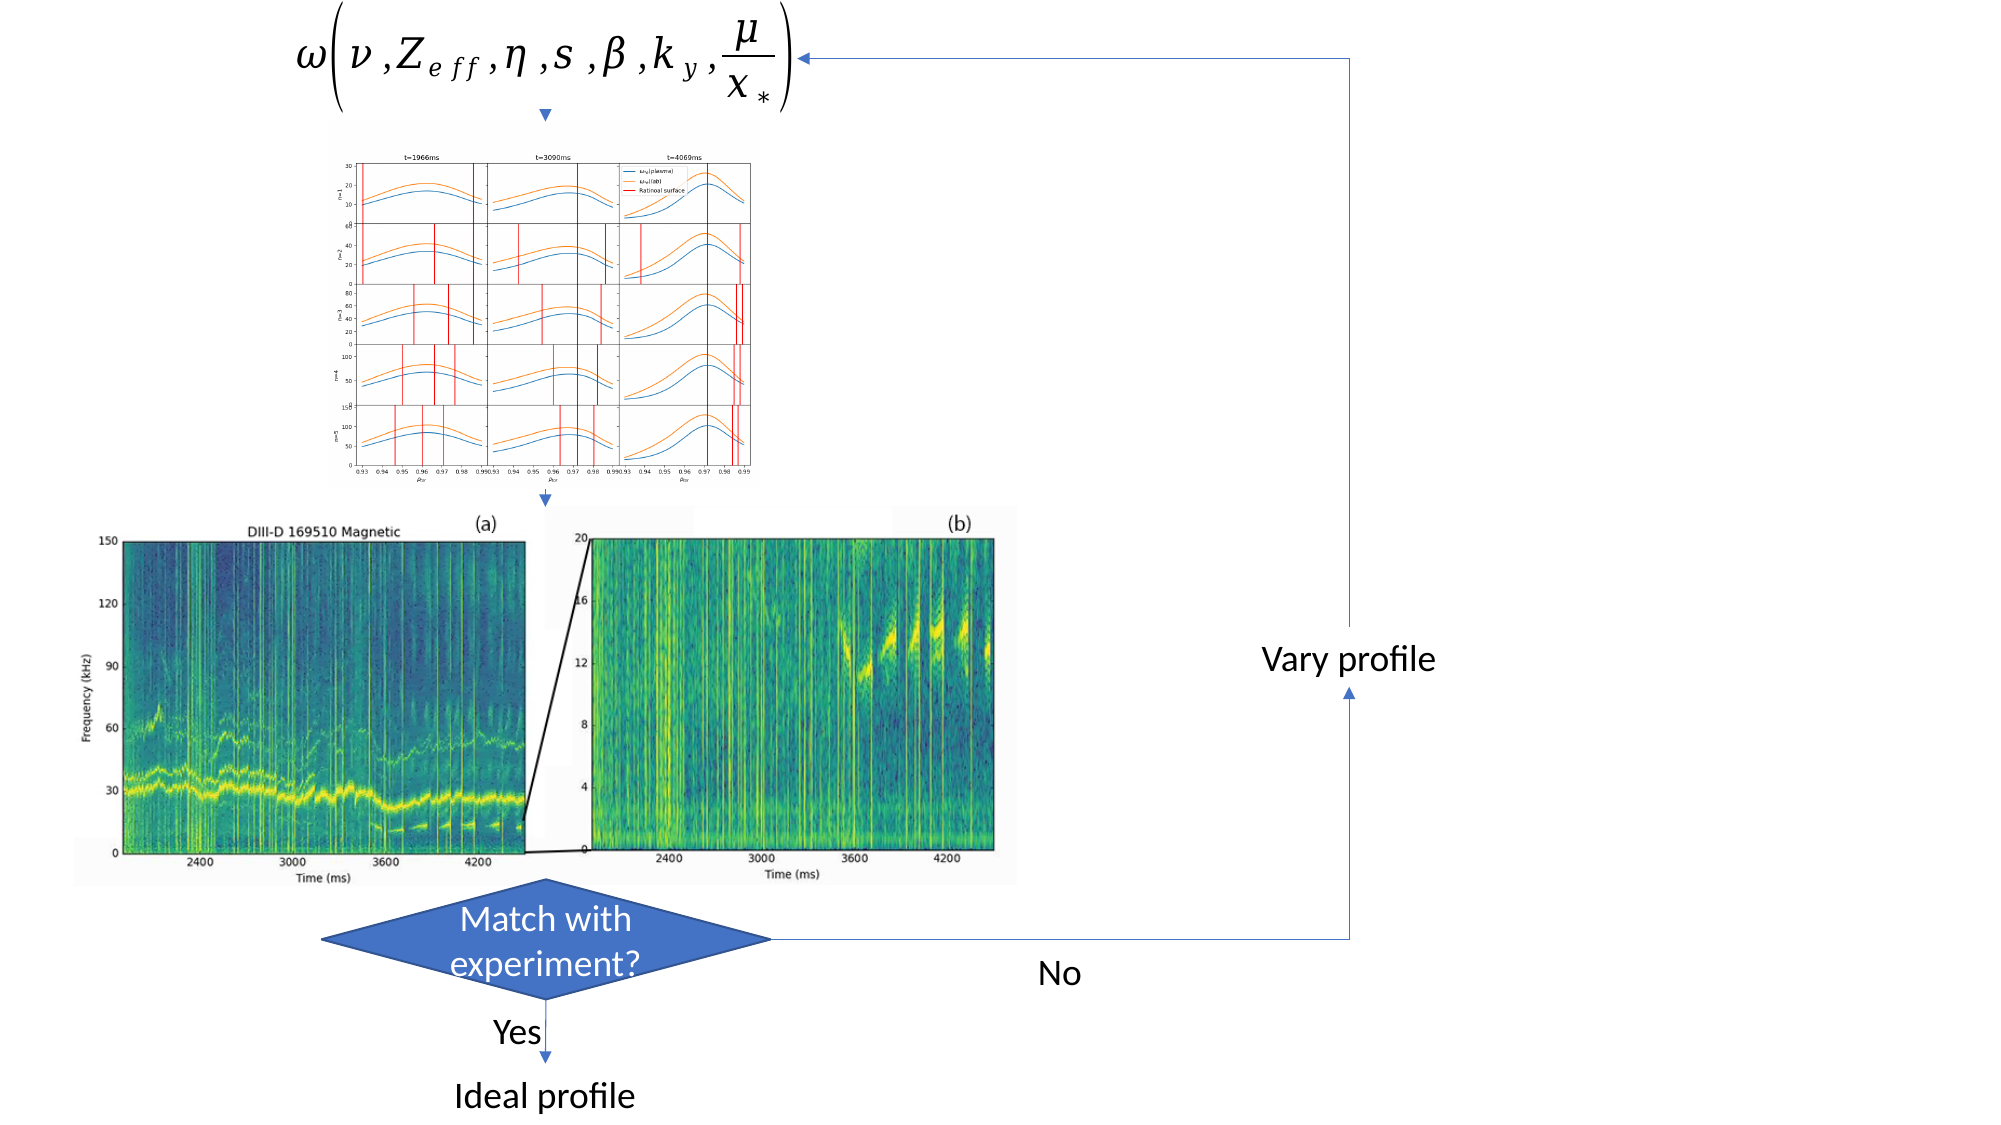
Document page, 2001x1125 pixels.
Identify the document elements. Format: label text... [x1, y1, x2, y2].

text_box Vary profile [1246, 626, 1452, 687]
chart [293, 0, 798, 118]
text_box Yes [478, 999, 558, 1060]
text_box Ideal profile [439, 1063, 652, 1124]
text_box No [1023, 940, 1097, 1001]
picture [329, 121, 762, 490]
picture [74, 506, 1017, 886]
text_box Match with experiment? [321, 879, 771, 1000]
